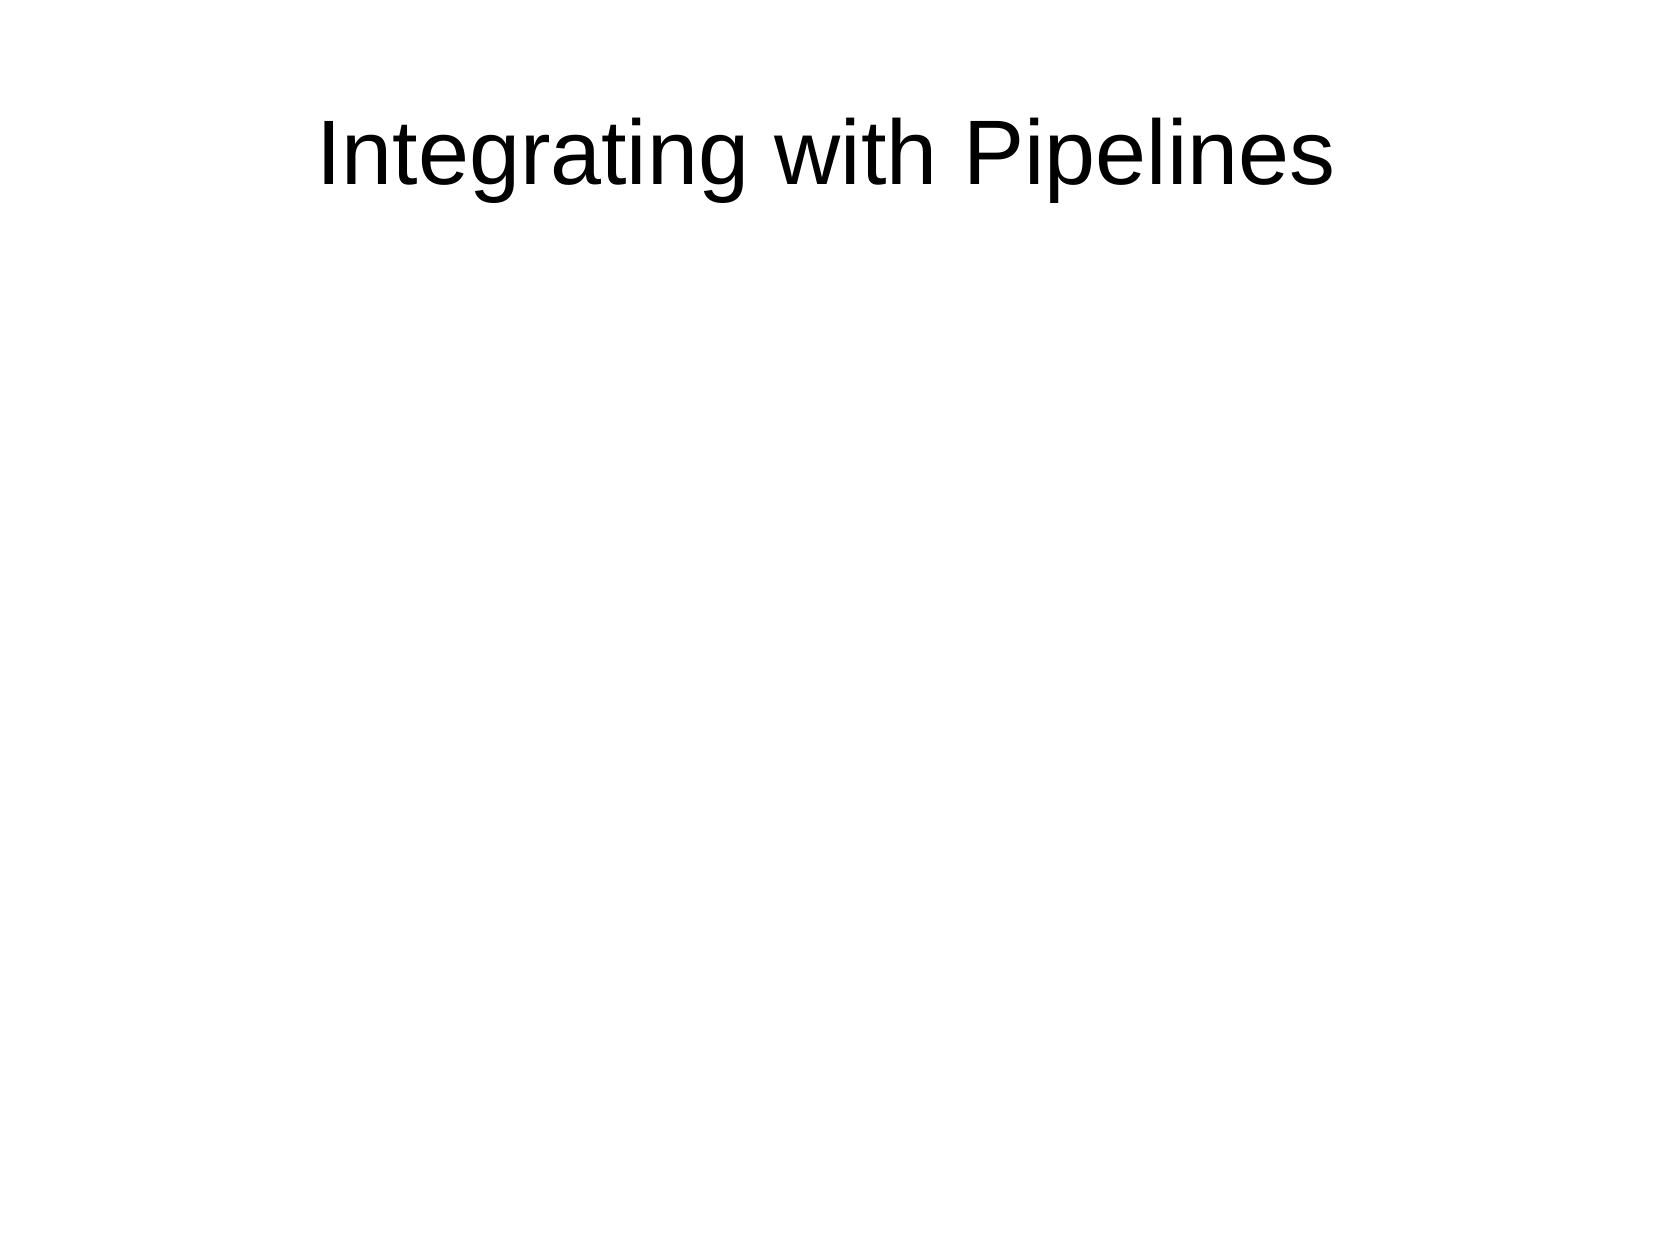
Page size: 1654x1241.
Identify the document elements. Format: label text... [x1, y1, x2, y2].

title Integrating with Pipelines [82, 49, 1571, 257]
